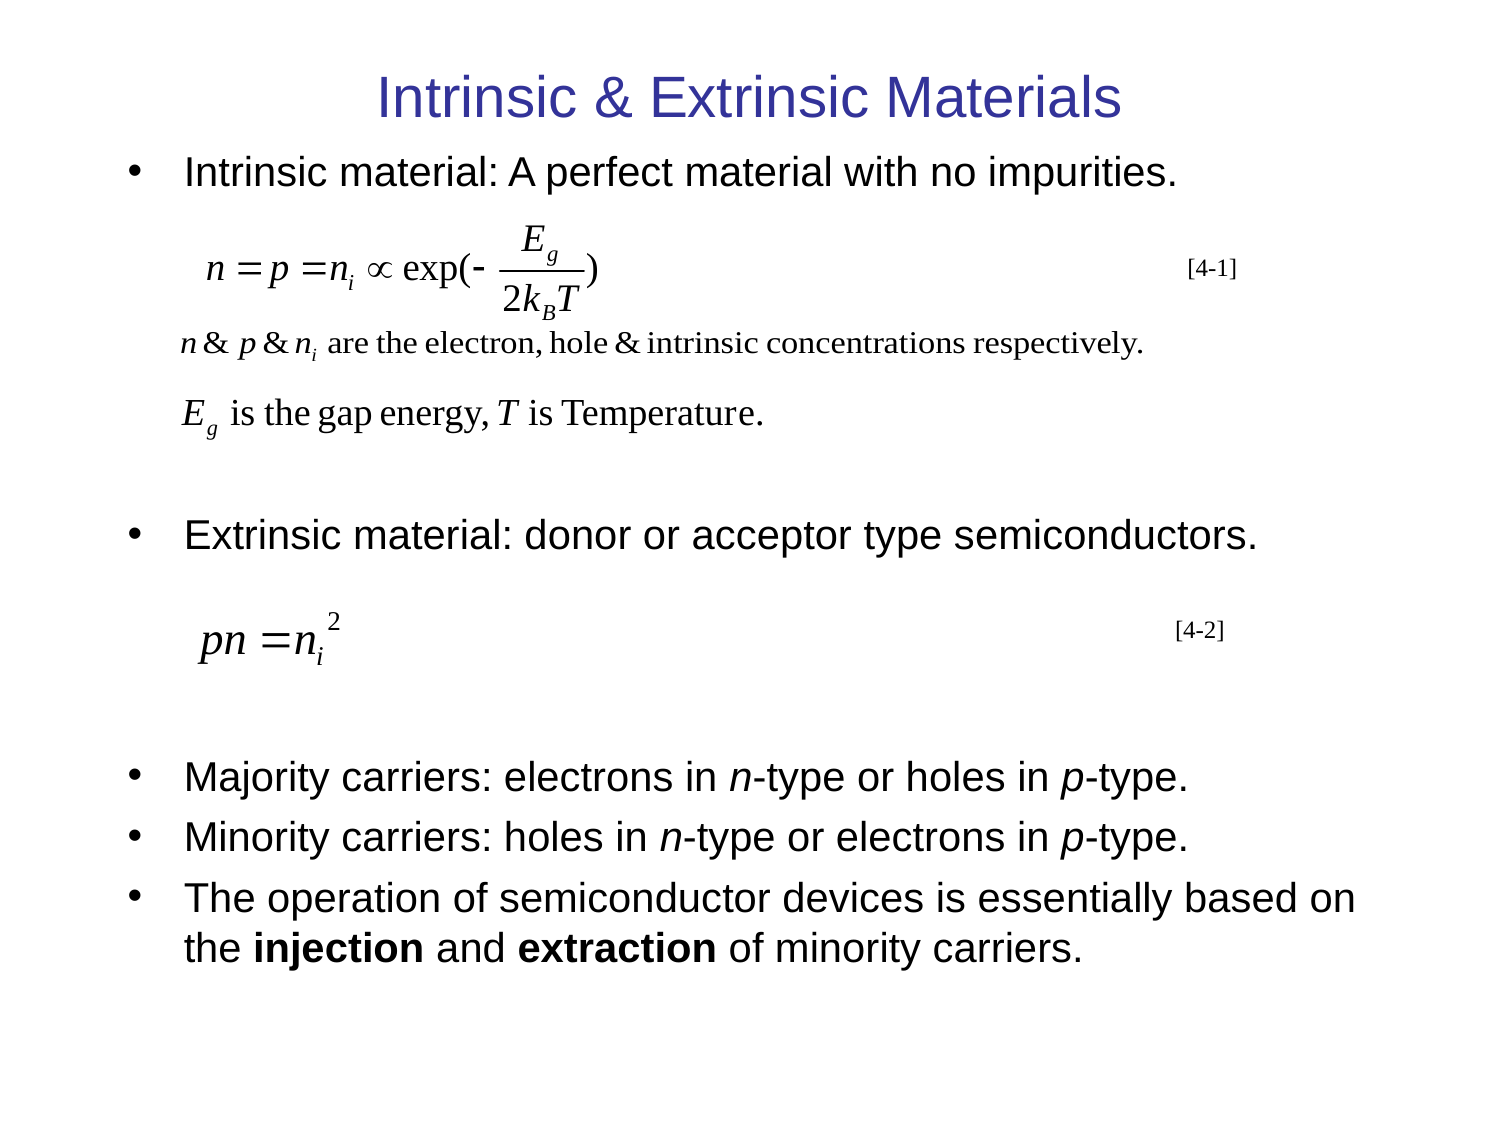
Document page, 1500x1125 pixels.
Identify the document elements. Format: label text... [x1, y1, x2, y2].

chart [187, 600, 351, 678]
text_box [4-1] [1172, 243, 1253, 289]
list Intrinsic material: A perfect material with no impurities. Extrinsic material: donor or acceptor type semiconductors. Majority carriers: electrons in n-type or holes in p-type. Minority carriers: holes in n-type or electrons in p-type. The operation of semiconductor devices is essentially based on the injection and extraction of minority carriers. [112, 137, 1388, 1000]
title Intrinsic & Extrinsic Materials [112, 37, 1388, 137]
chart [174, 212, 1150, 370]
chart [174, 387, 770, 448]
text_box [4-2] [1160, 605, 1240, 652]
